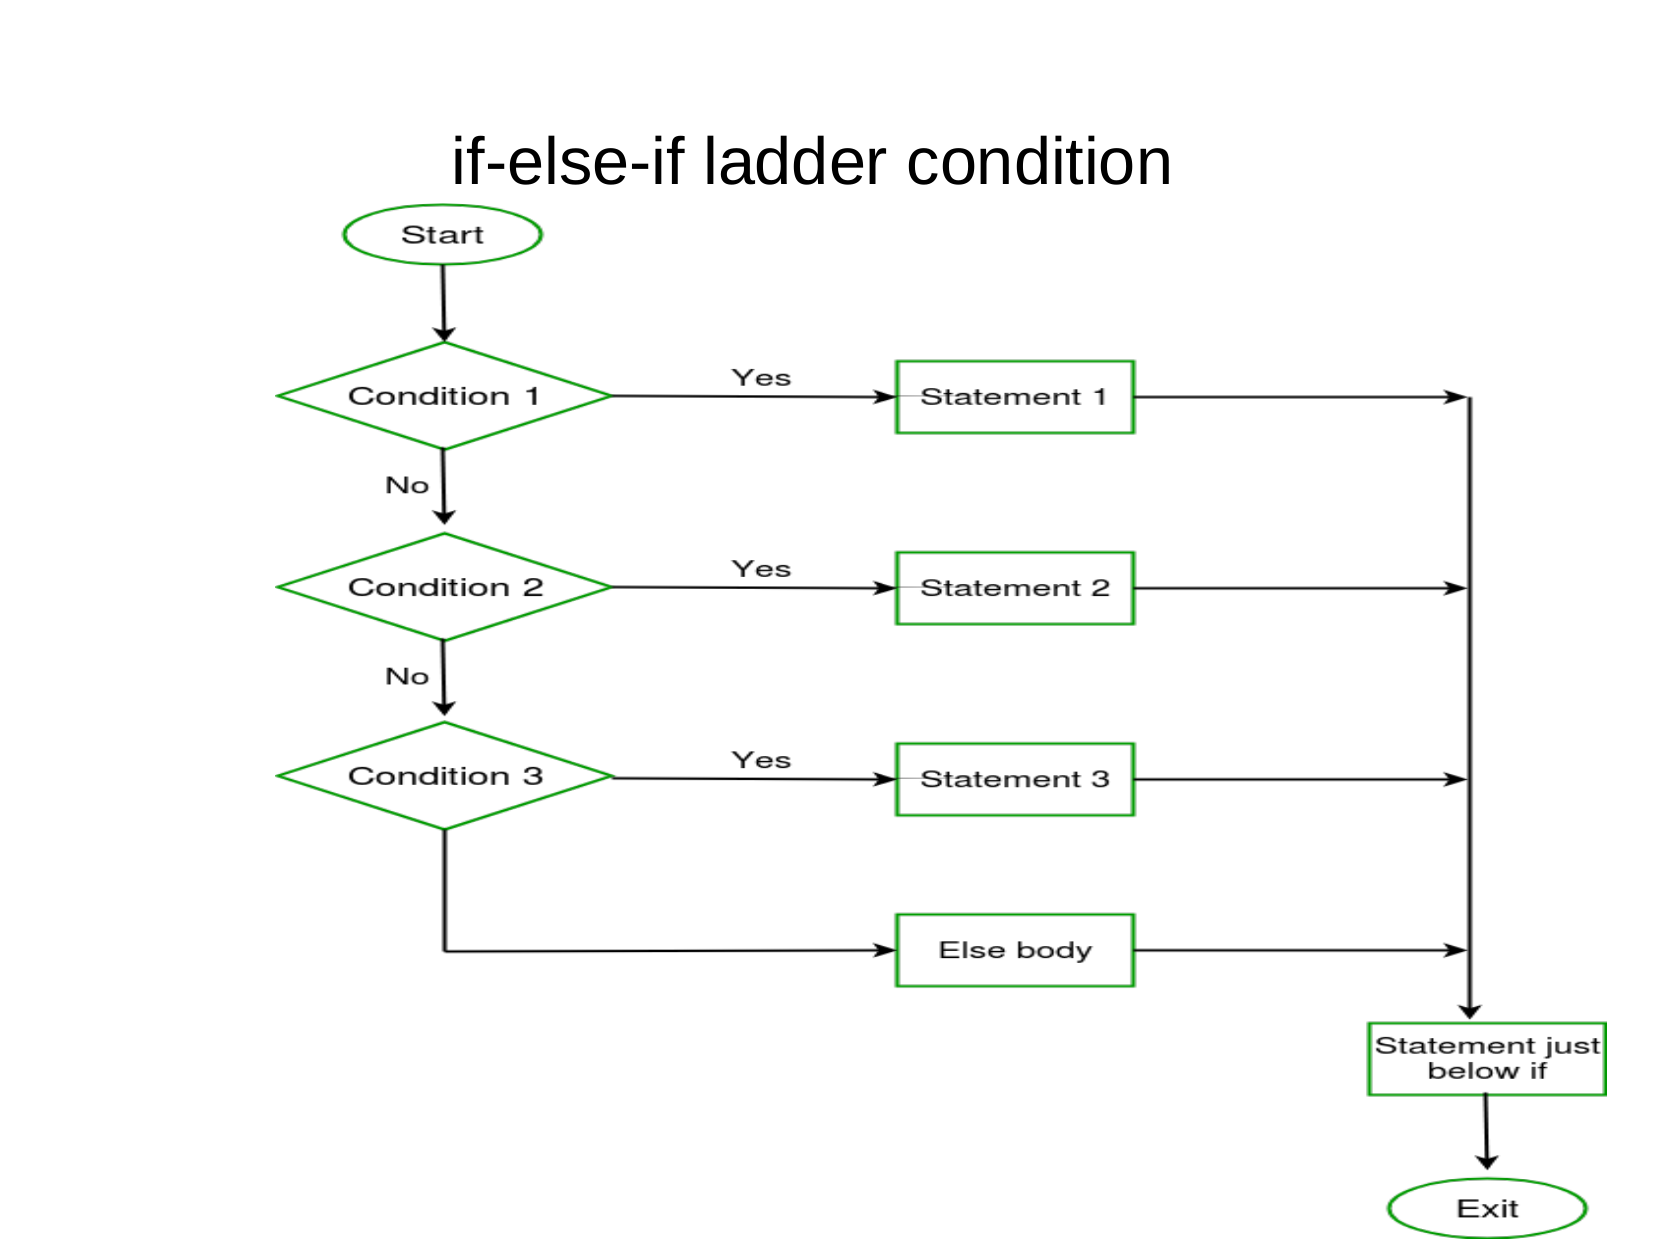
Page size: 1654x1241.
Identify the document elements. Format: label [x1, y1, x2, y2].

picture [275, 203, 1607, 1239]
subtitle [82, 45, 1571, 1241]
